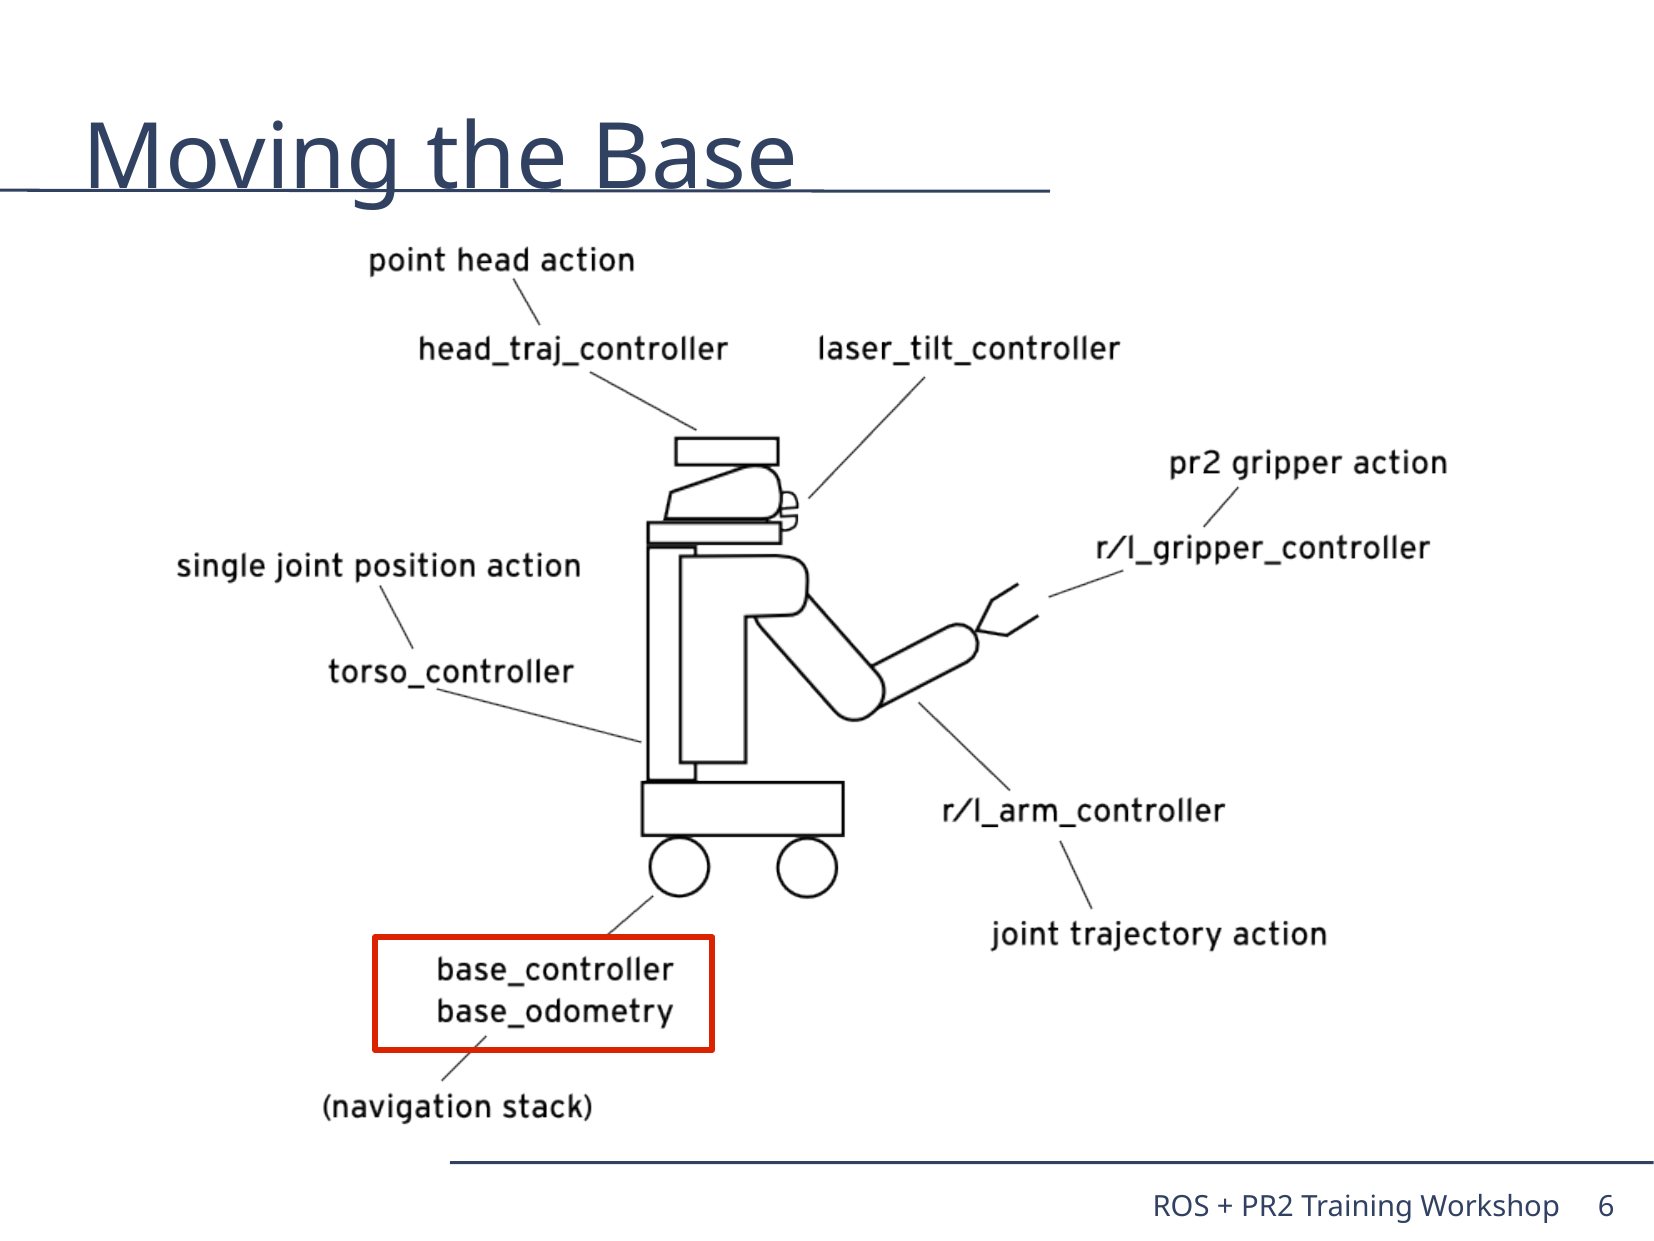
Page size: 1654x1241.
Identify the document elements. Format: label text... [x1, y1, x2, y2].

title Moving the Base [82, 49, 1571, 257]
picture [150, 162, 1484, 1163]
